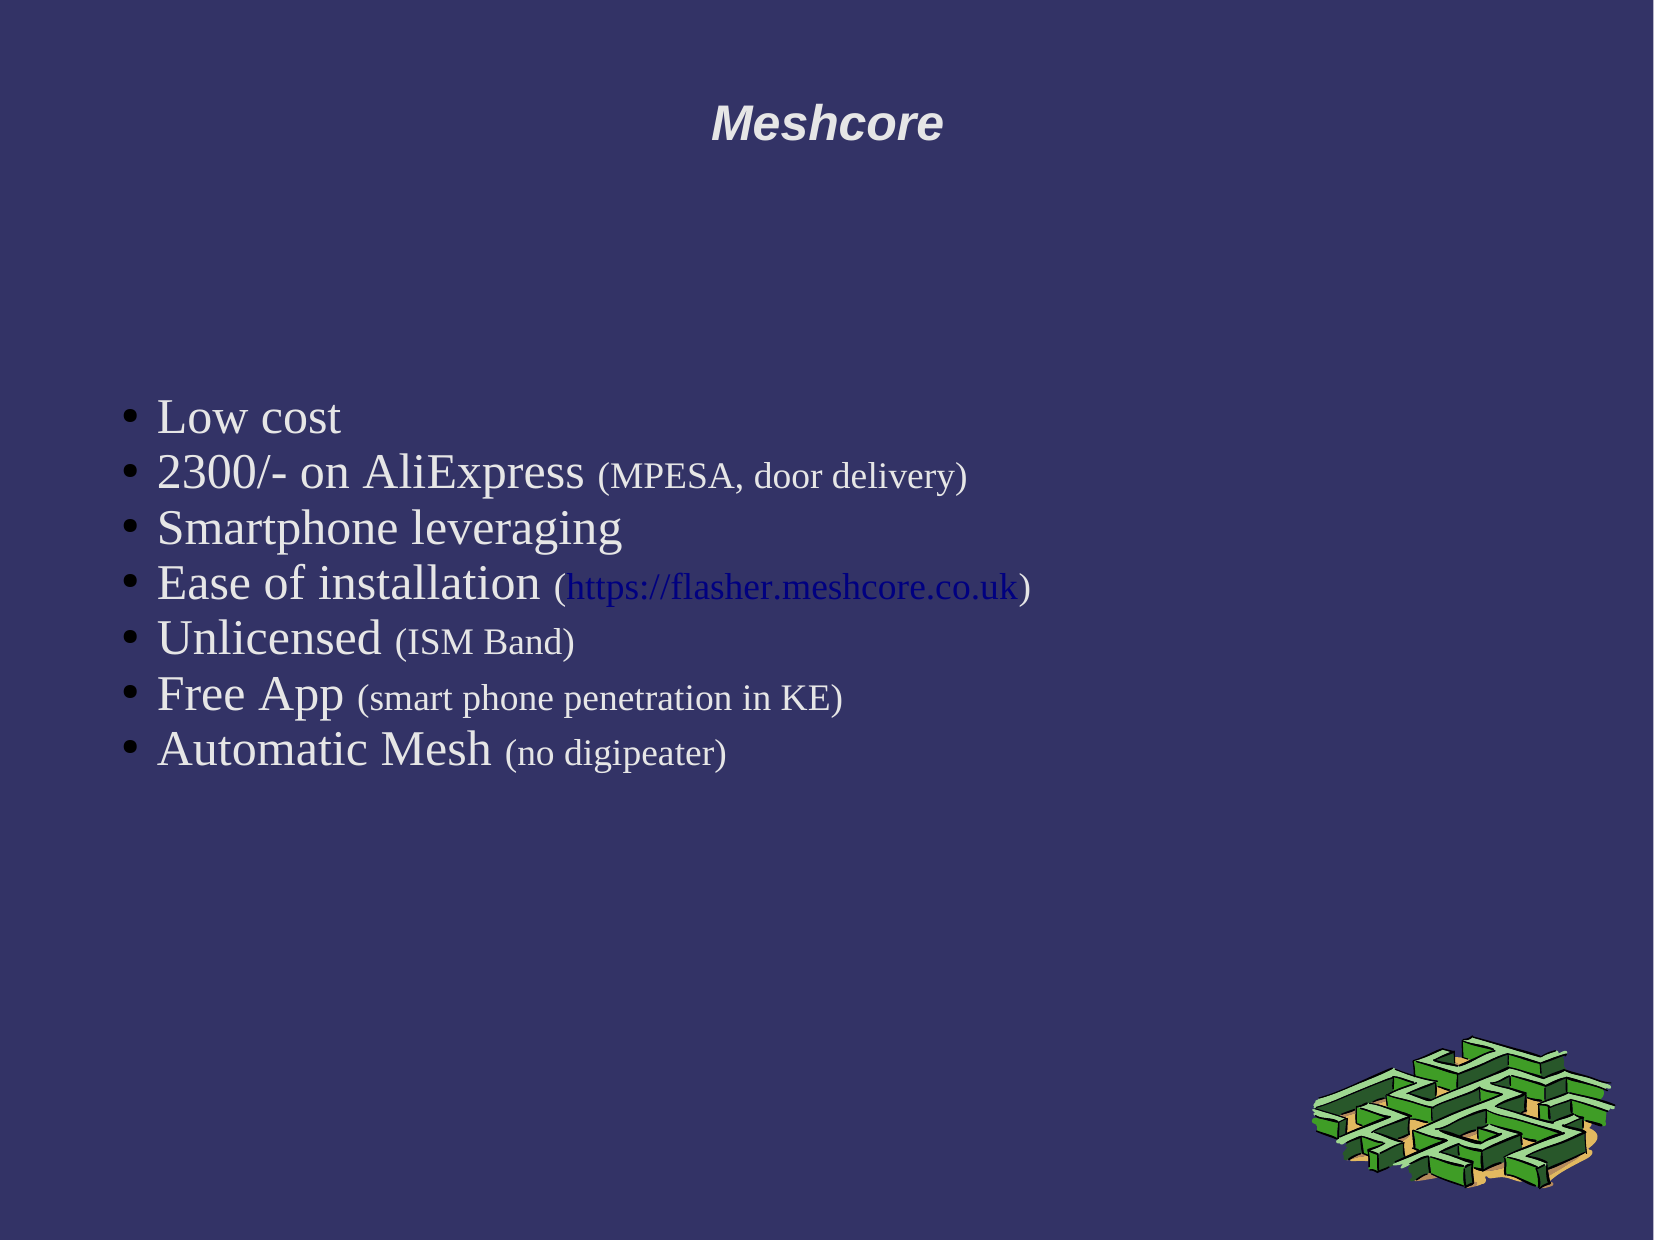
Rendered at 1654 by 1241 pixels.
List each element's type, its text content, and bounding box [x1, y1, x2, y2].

subtitle Low cost 2300/- on AliExpress (MPESA, door delivery) Smartphone leveraging Ease of installation (https://flasher.meshcore.co.uk) Unlicensed (ISM Band) Free App (smart phone penetration in KE) Automatic Mesh (no digipeater) [121, 19, 1534, 1147]
